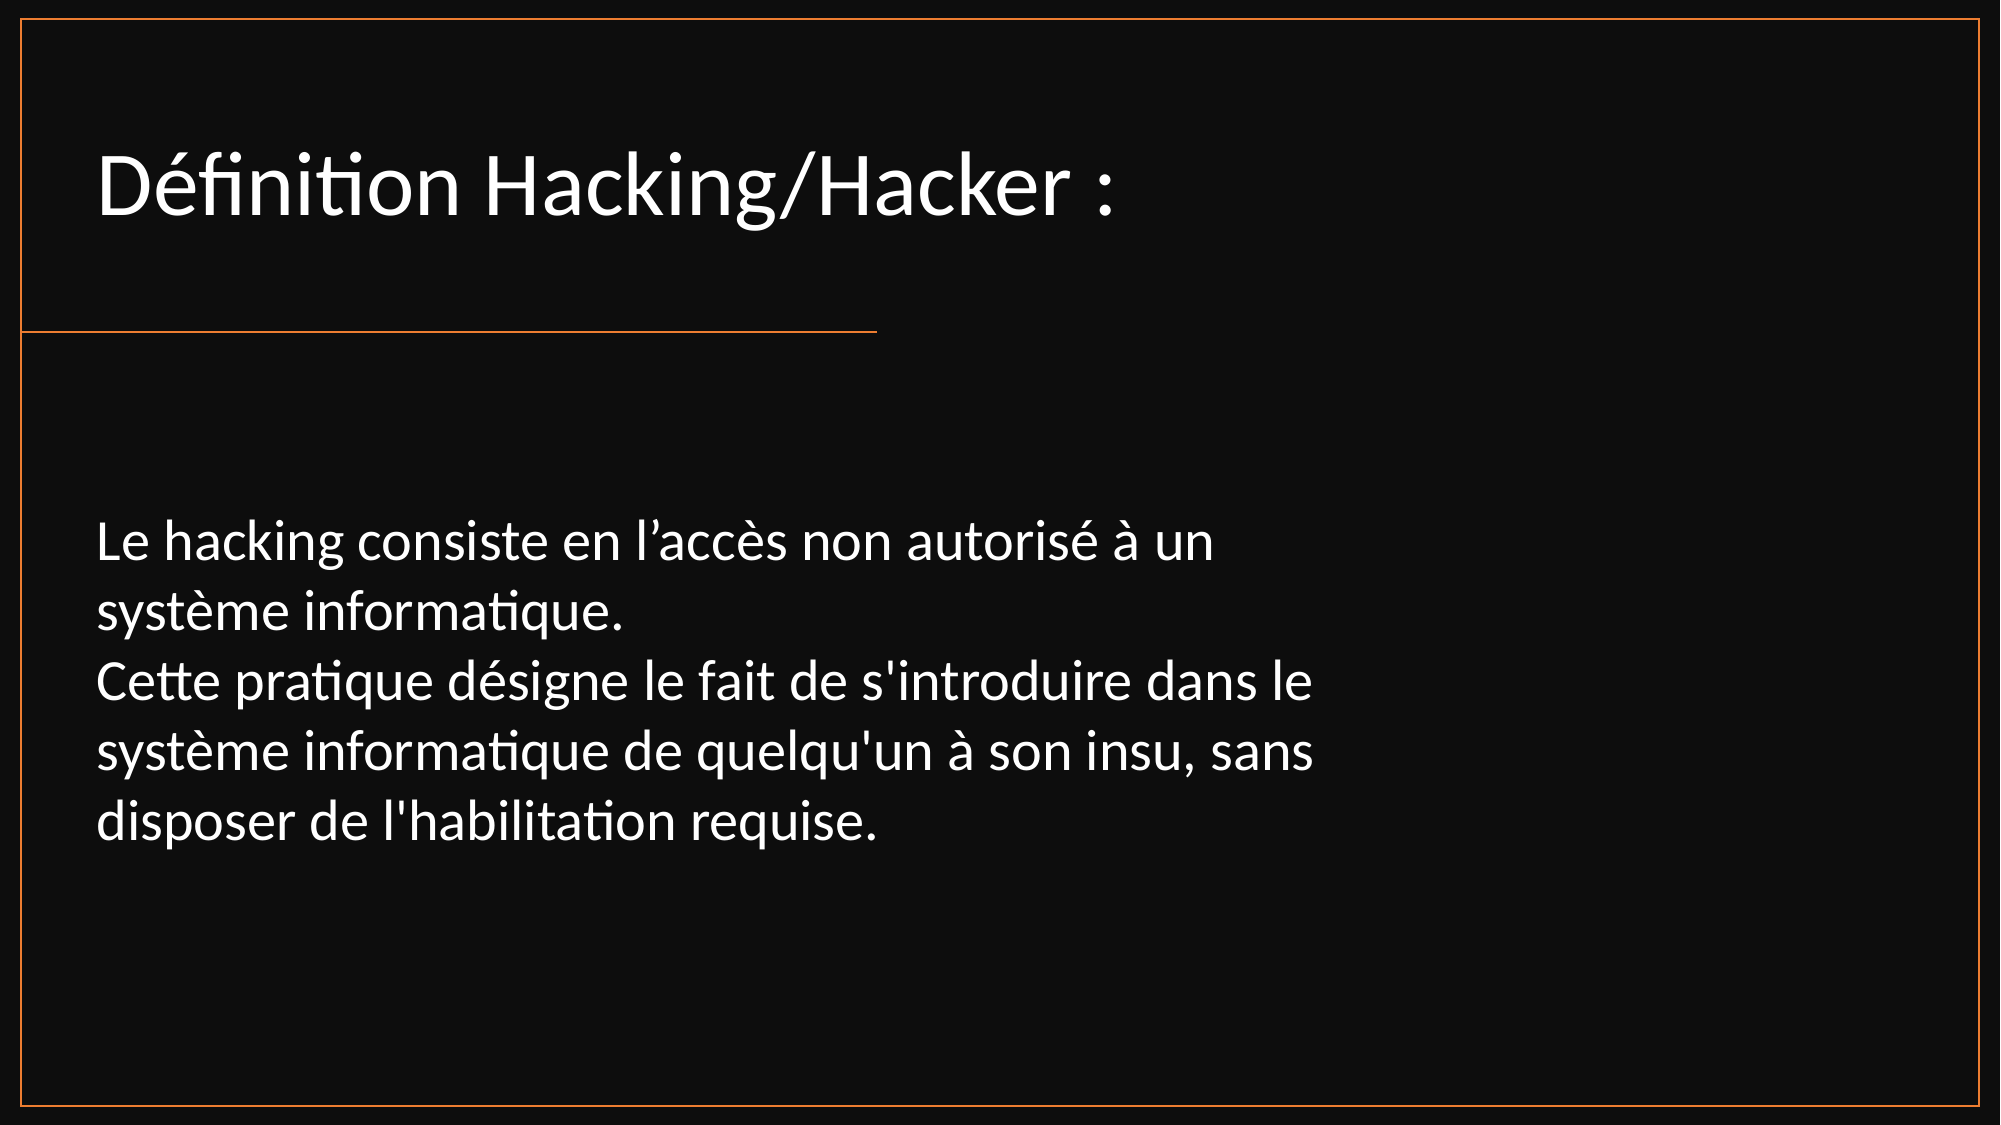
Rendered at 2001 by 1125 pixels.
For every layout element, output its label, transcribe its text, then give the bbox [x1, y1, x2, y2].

text_box [0, 0, 2000, 1125]
text_box Définition Hacking/Hacker : [81, 116, 1140, 243]
text_box Le hacking consiste en l’accès non autorisé à un système informatique. Cette pratique désigne le fait de s'introduire dans le système informatique de quelqu'un à son insu, sans disposer de l'habilitation requise. [81, 494, 1380, 909]
